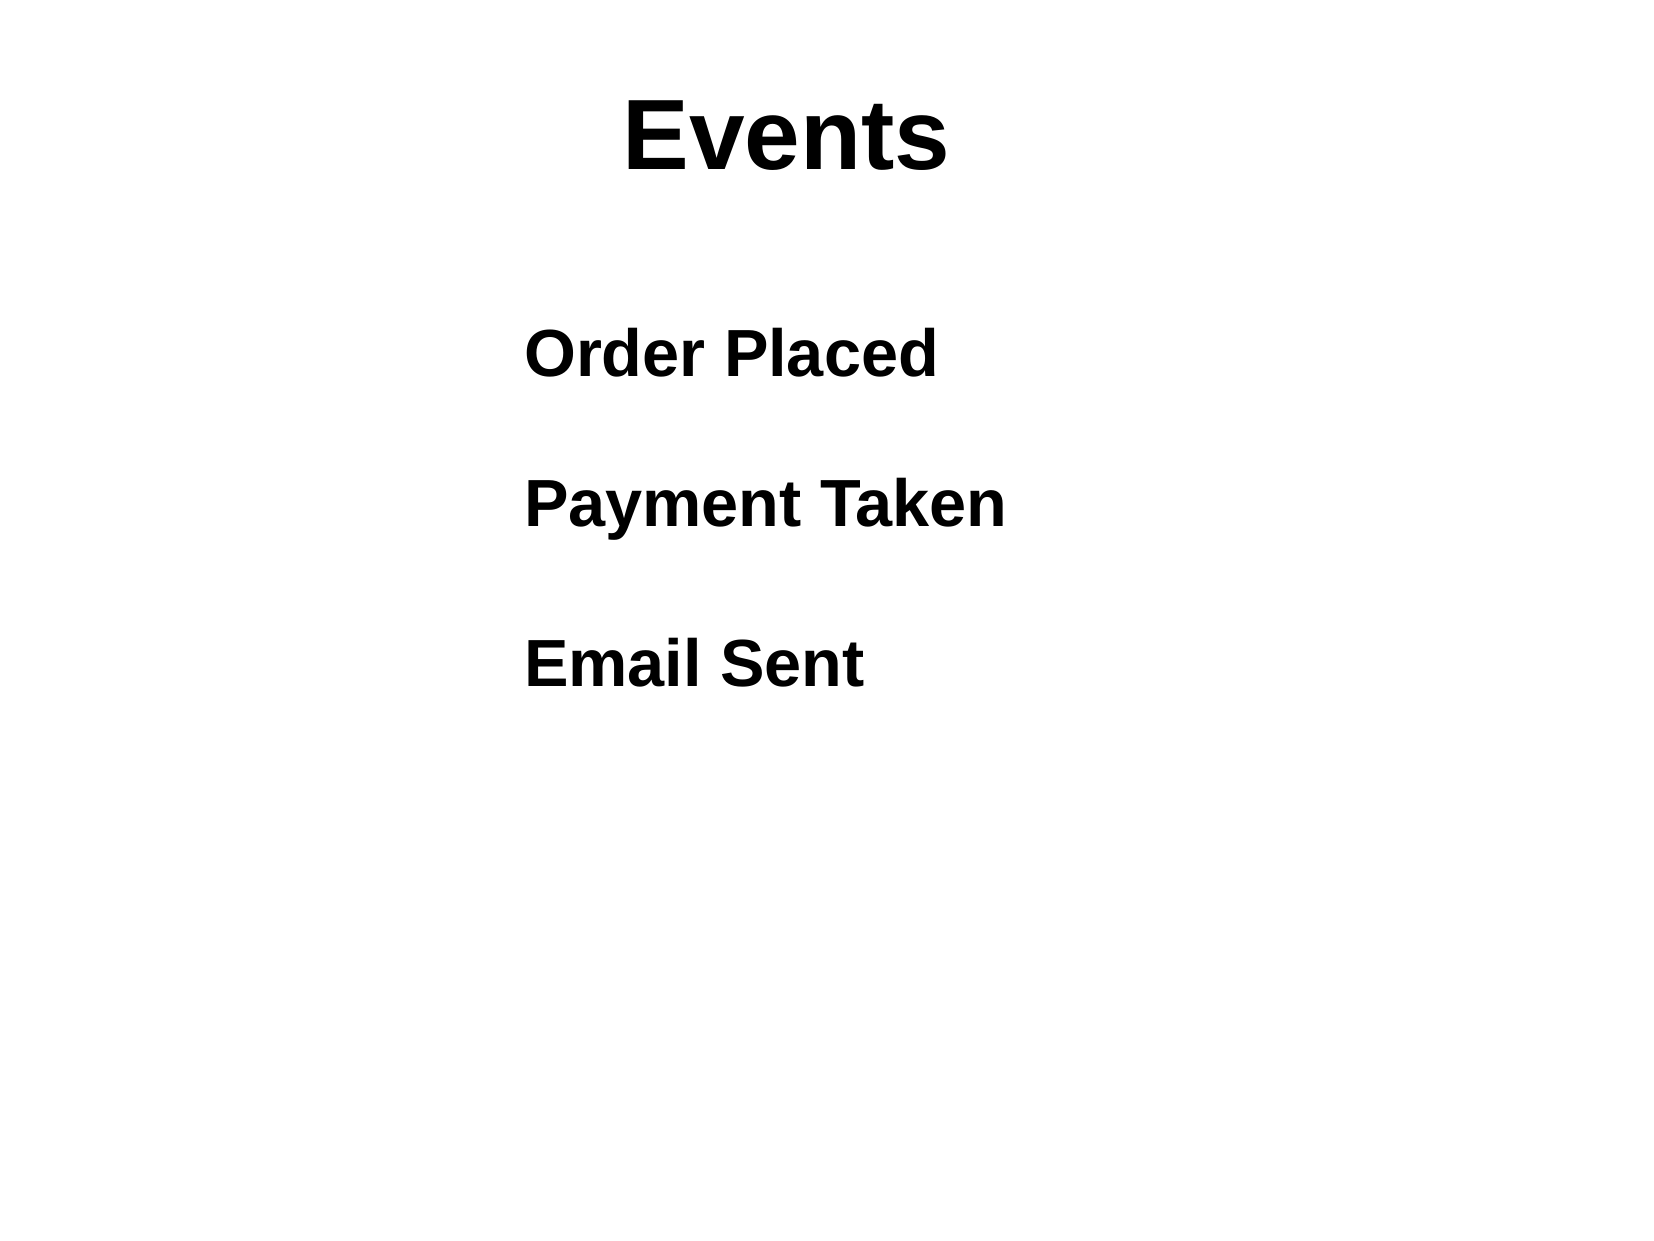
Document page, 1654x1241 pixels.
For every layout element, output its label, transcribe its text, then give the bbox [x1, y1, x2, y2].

text_box Events [509, 71, 1063, 237]
text_box Order Placed [509, 308, 1063, 458]
text_box Payment Taken [509, 458, 1063, 623]
text_box Email Sent [509, 619, 886, 709]
